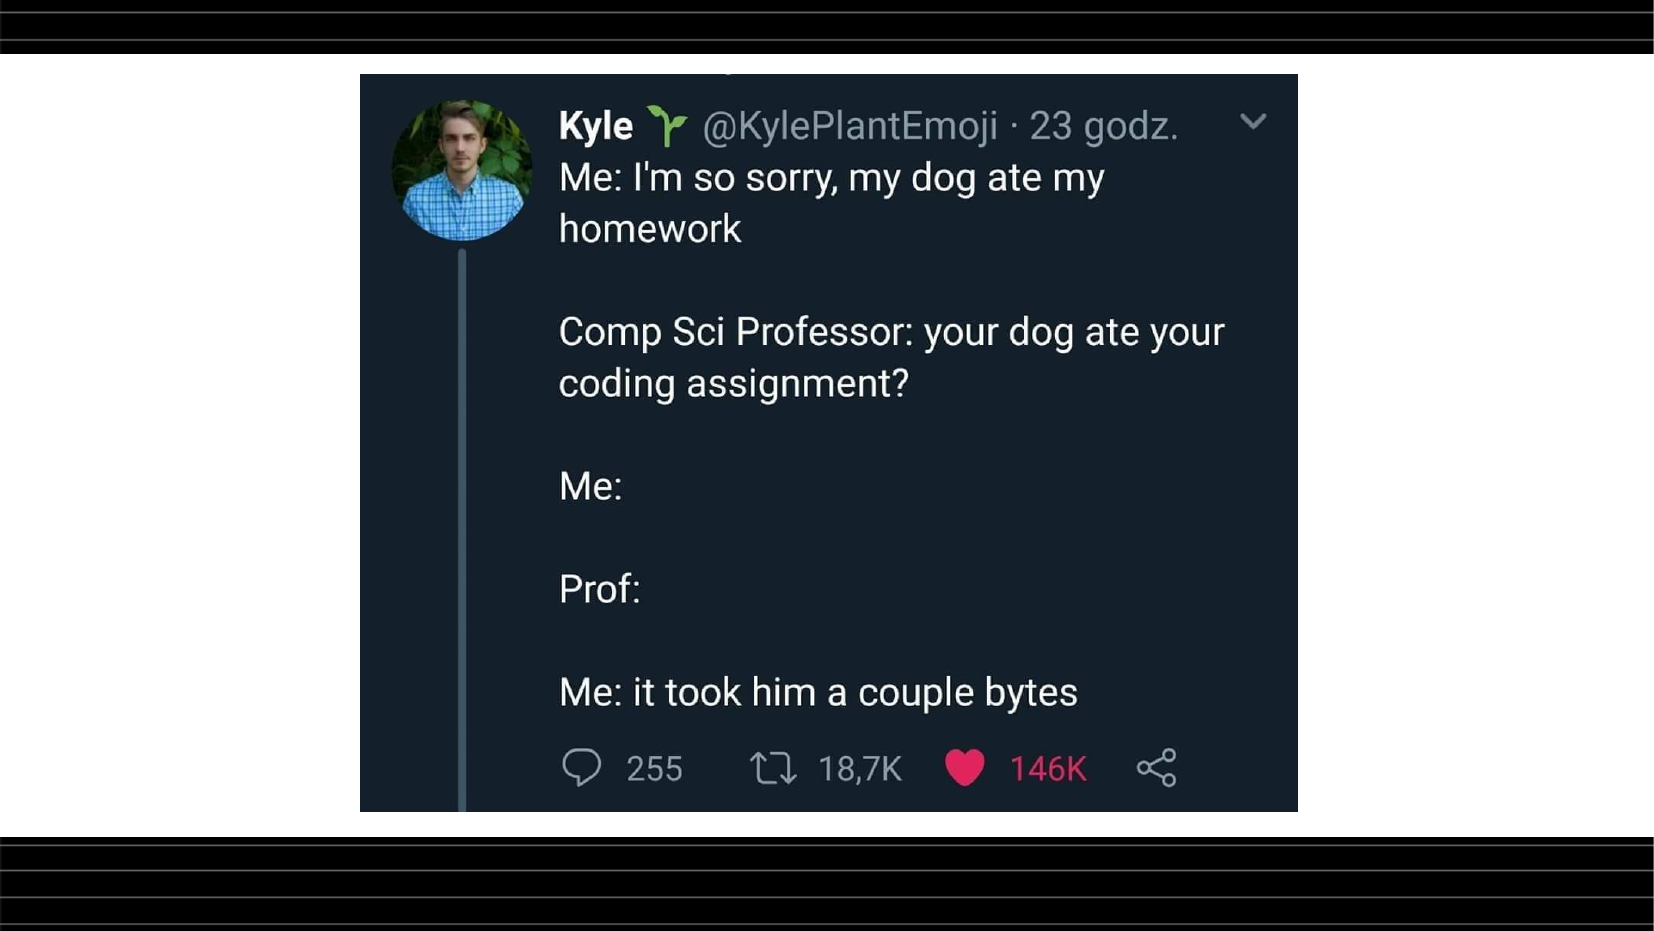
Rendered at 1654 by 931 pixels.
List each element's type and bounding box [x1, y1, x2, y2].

picture [0, 0, 1654, 54]
picture [360, 74, 1298, 812]
picture [0, 837, 1654, 931]
